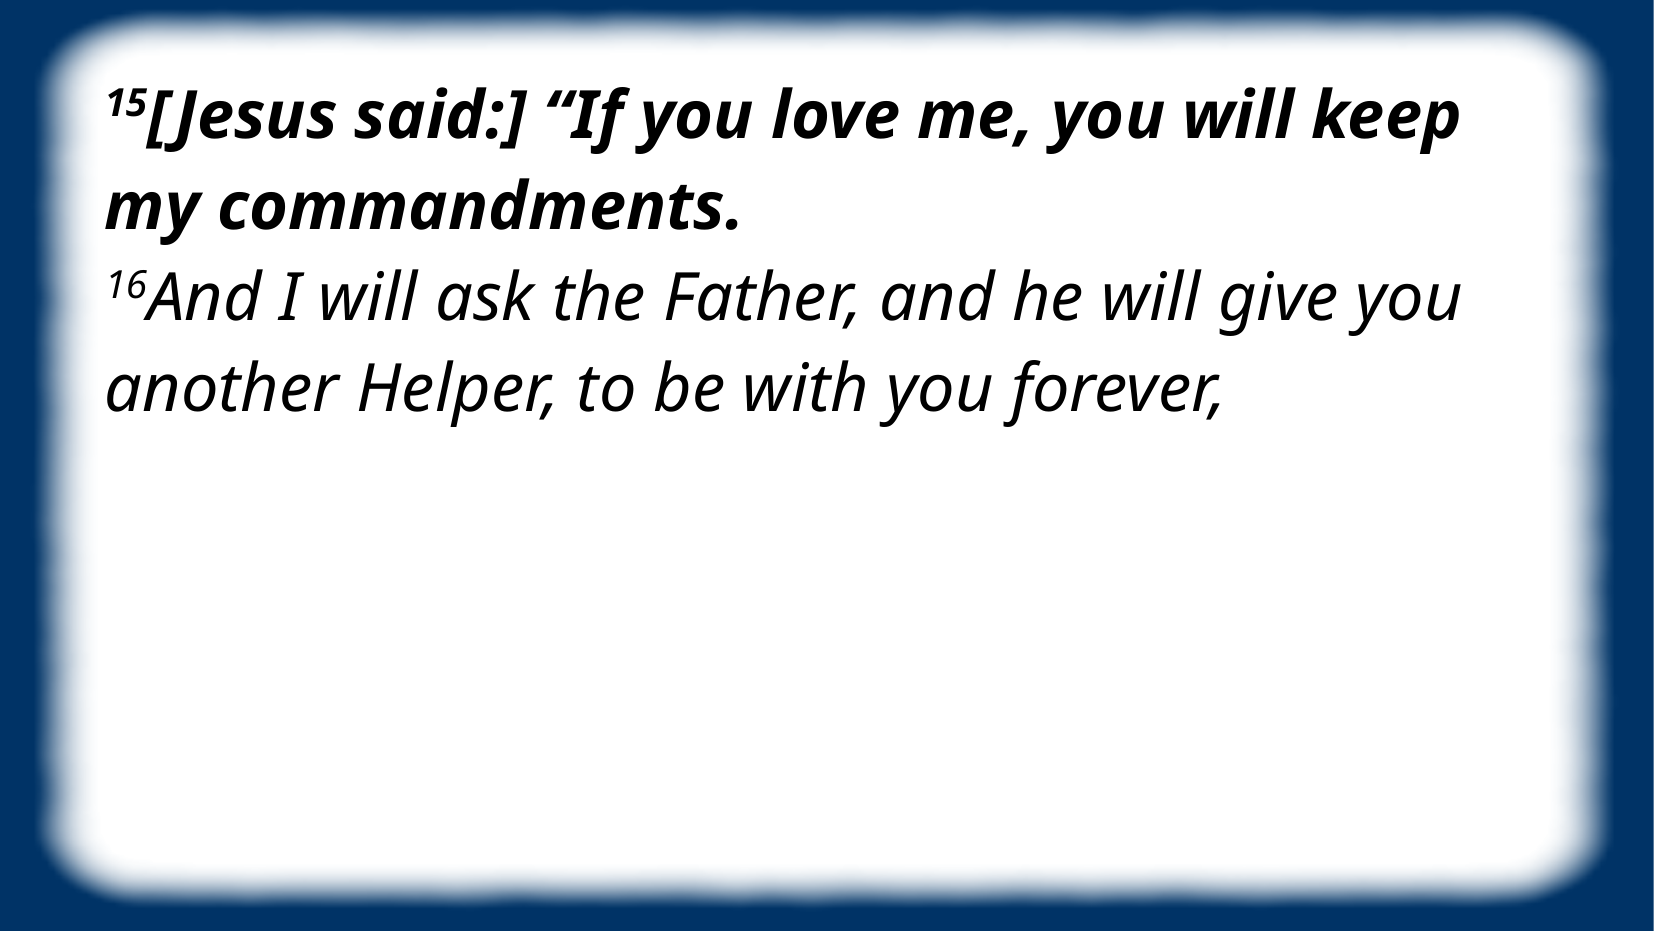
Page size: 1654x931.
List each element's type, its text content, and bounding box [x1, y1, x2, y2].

picture [0, 0, 1654, 931]
text_box 15[Jesus said:] “If you love me, you will keep my commandments. 16And I will ask the Father, and he will give you another Helper, to be with you forever, [90, 60, 1561, 430]
